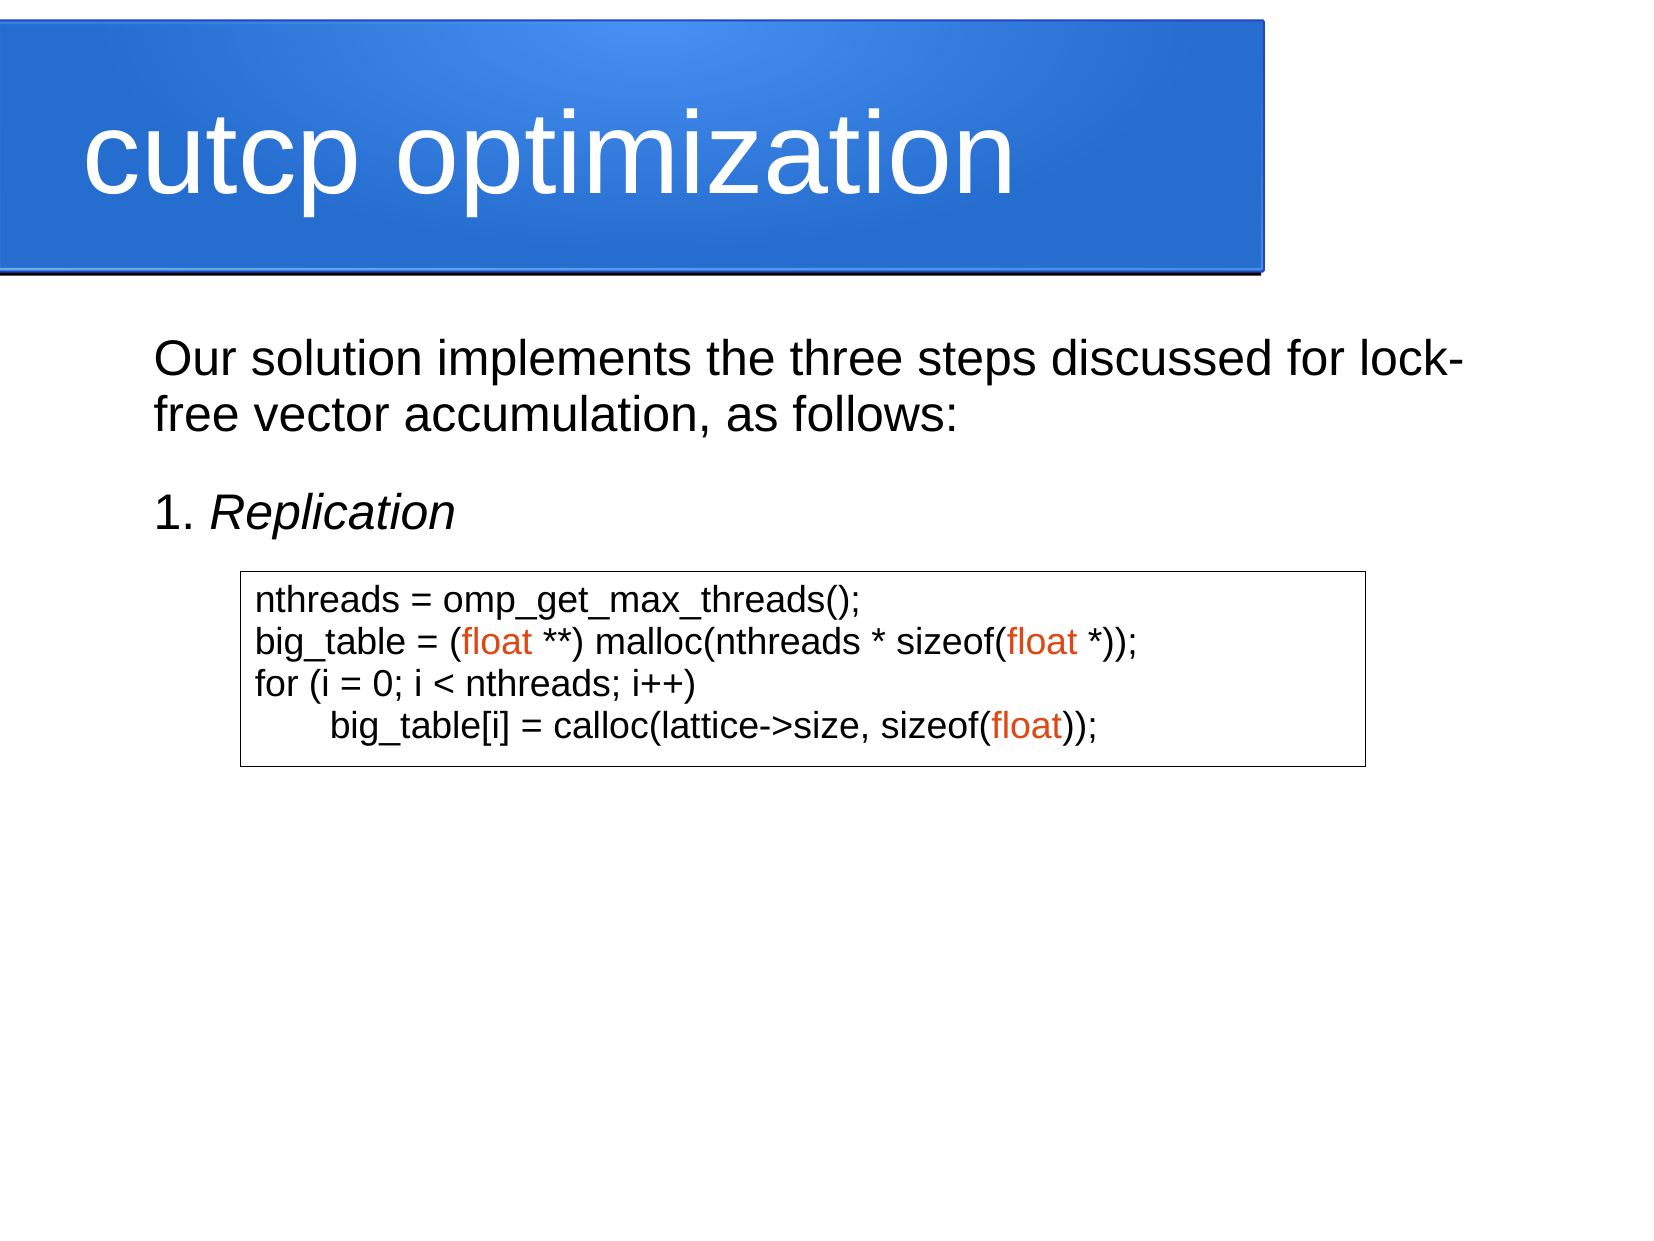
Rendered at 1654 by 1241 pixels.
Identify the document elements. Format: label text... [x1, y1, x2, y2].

title cutcp optimization [82, 49, 1250, 257]
text_box nthreads = omp_get_max_threads(); big_table = (float **) malloc(nthreads * sizeof(float *)); for (i = 0; i < nthreads; i++) big_table[i] = calloc(lattice->size, sizeof(float)); [240, 571, 1366, 767]
list Our solution implements the three steps discussed for lock-free vector accumulation, as follows: 1. Replication [82, 330, 1538, 1050]
